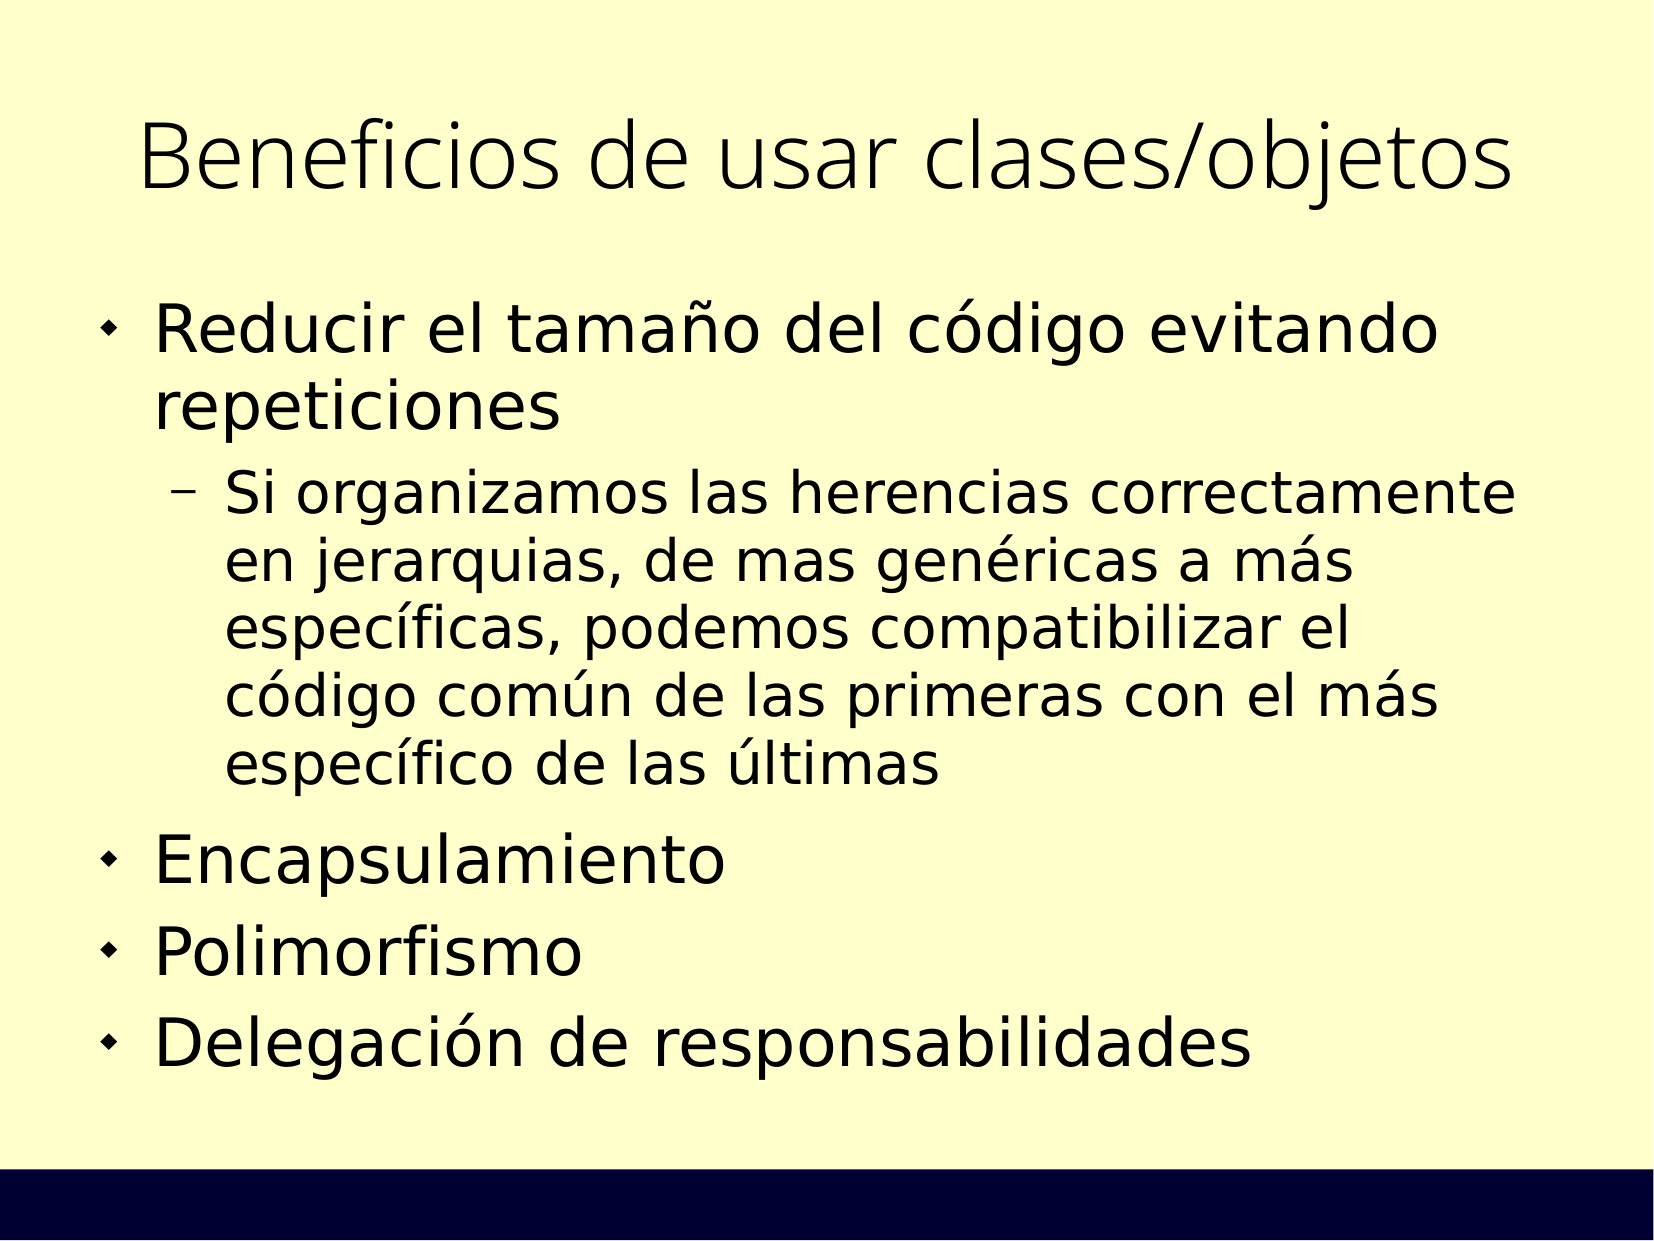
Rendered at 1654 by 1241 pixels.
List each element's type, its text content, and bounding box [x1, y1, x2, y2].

title Beneficios de usar clases/objetos [82, 49, 1571, 257]
list Reducir el tamaño del código evitando repeticiones Si organizamos las herencias correctamente en jerarquias, de mas genéricas a más específicas, podemos compatibilizar el código común de las primeras con el más específico de las últimas Encapsulamiento Polimorfismo Delegación de responsabilidades [82, 290, 1538, 1149]
